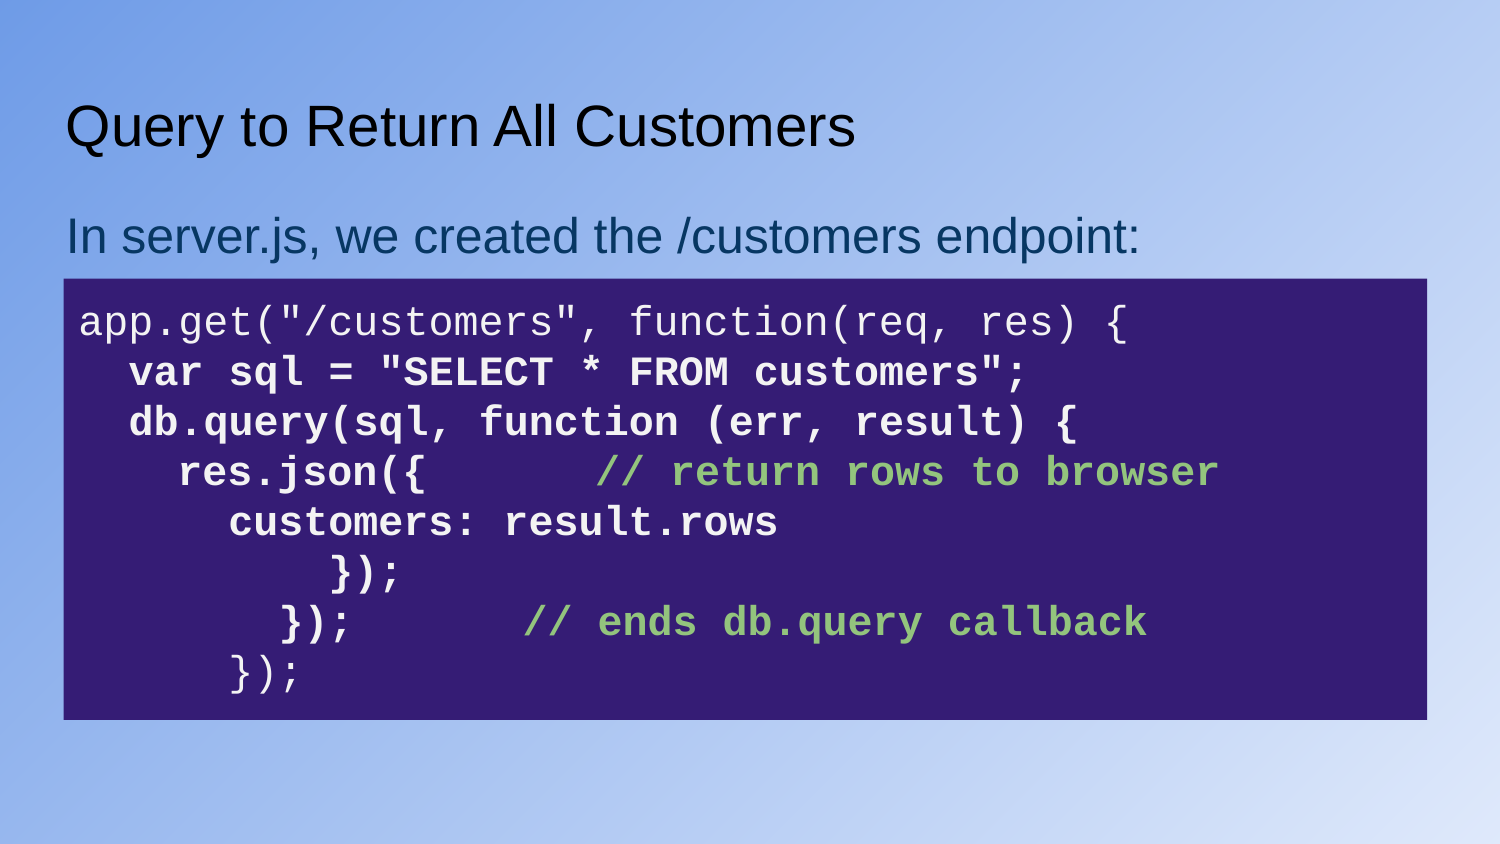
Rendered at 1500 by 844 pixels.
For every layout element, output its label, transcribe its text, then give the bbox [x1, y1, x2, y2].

text_box app.get("/customers", function(req, res) { var sql = "SELECT * FROM customers"; db.query(sql, function (err, result) { res.json({ // return rows to browser customers: result.rows }); }); // ends db.query callback }); [63, 278, 1428, 720]
text_box In server.js, we created the /customers endpoint: [51, 189, 1449, 750]
text_box Query to Return All Customers [51, 72, 1449, 167]
